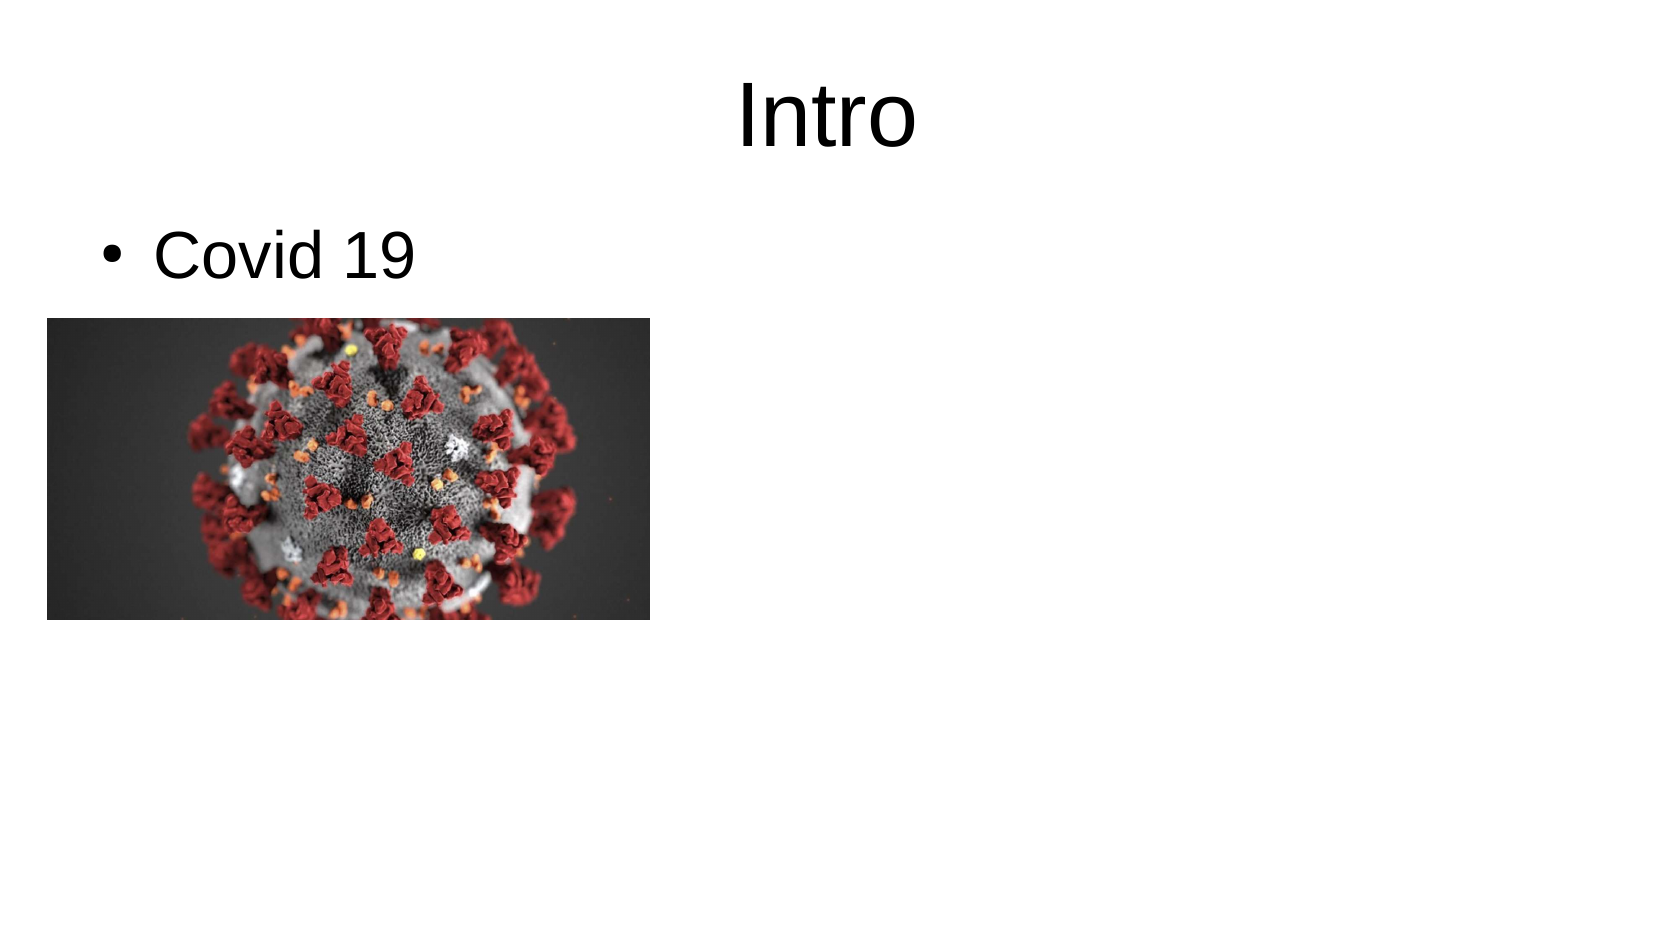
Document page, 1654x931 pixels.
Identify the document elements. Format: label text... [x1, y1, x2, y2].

list Covid 19 [82, 217, 1571, 758]
picture [47, 318, 650, 620]
title Intro [82, 37, 1571, 193]
